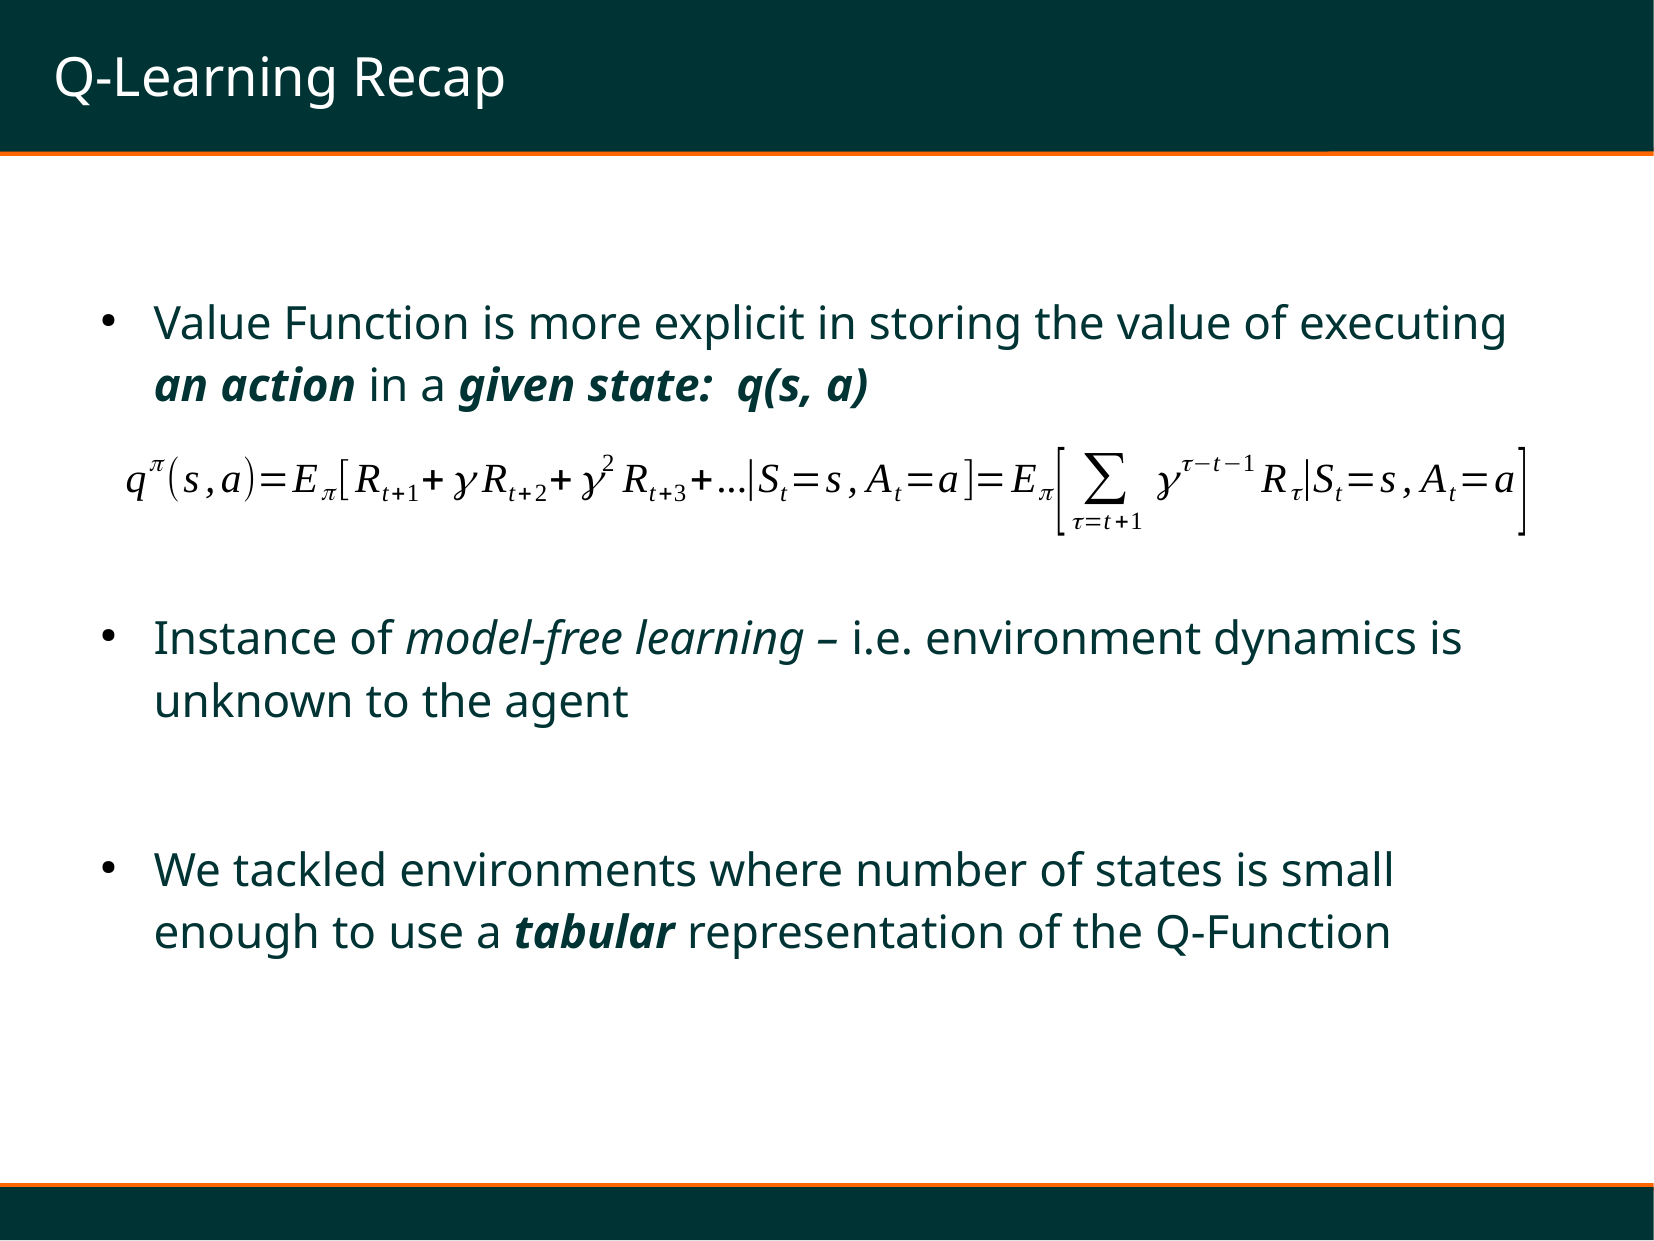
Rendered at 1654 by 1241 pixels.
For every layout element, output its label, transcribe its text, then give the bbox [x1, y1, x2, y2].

title Q-Learning Recap [0, 0, 1329, 152]
chart [119, 445, 1535, 539]
list Value Function is more explicit in storing the value of executing an action in a given state: q(s, a) Instance of model-free learning – i.e. environment dynamics is unknown to the agent We tackled environments where number of states is small enough to use a tabular representation of the Q-Function [82, 290, 1571, 1010]
